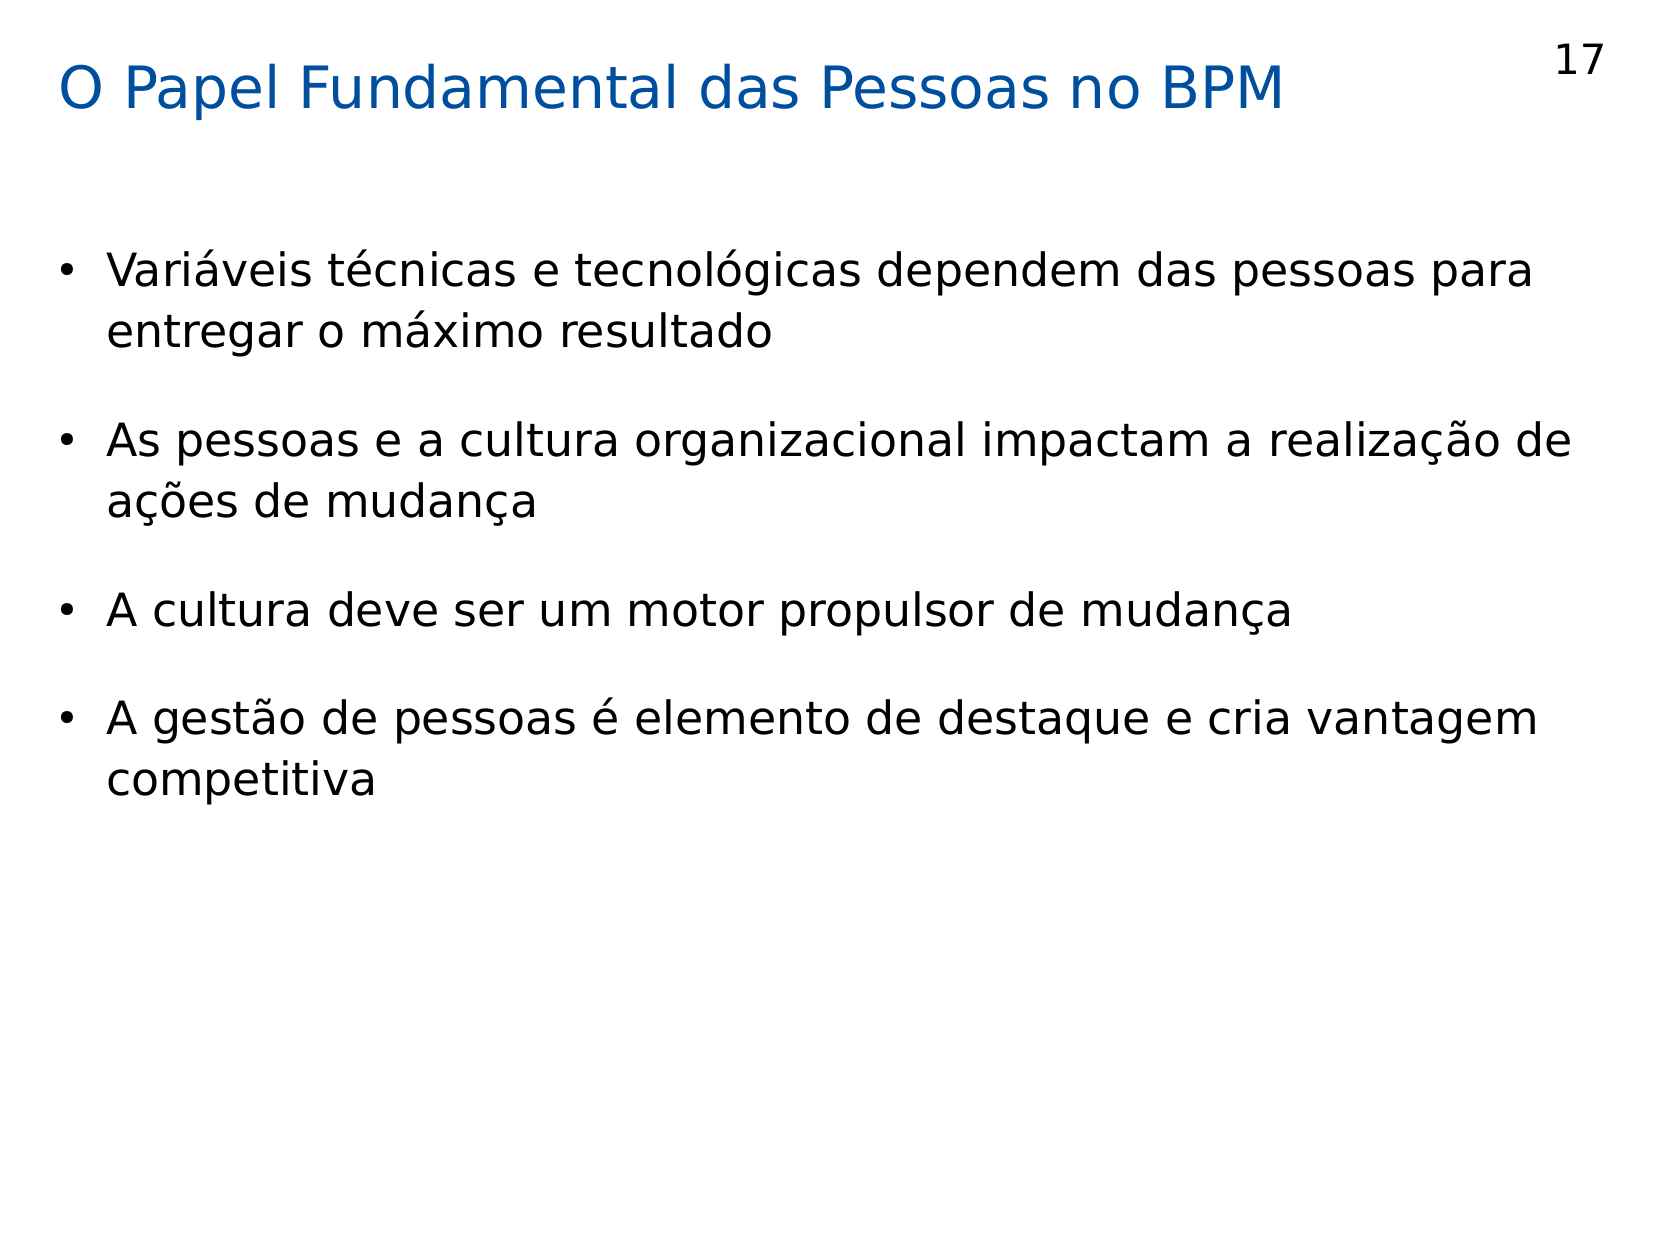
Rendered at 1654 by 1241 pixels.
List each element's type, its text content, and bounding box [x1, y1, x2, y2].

list Variáveis técnicas e tecnológicas dependem das pessoas para entregar o máximo resultado As pessoas e a cultura organizacional impactam a realização de ações de mudança A cultura deve ser um motor propulsor de mudança A gestão de pessoas é elemento de destaque e cria vantagem competitiva [59, 236, 1595, 1211]
title O Papel Fundamental das Pessoas no BPM [59, 29, 1506, 148]
